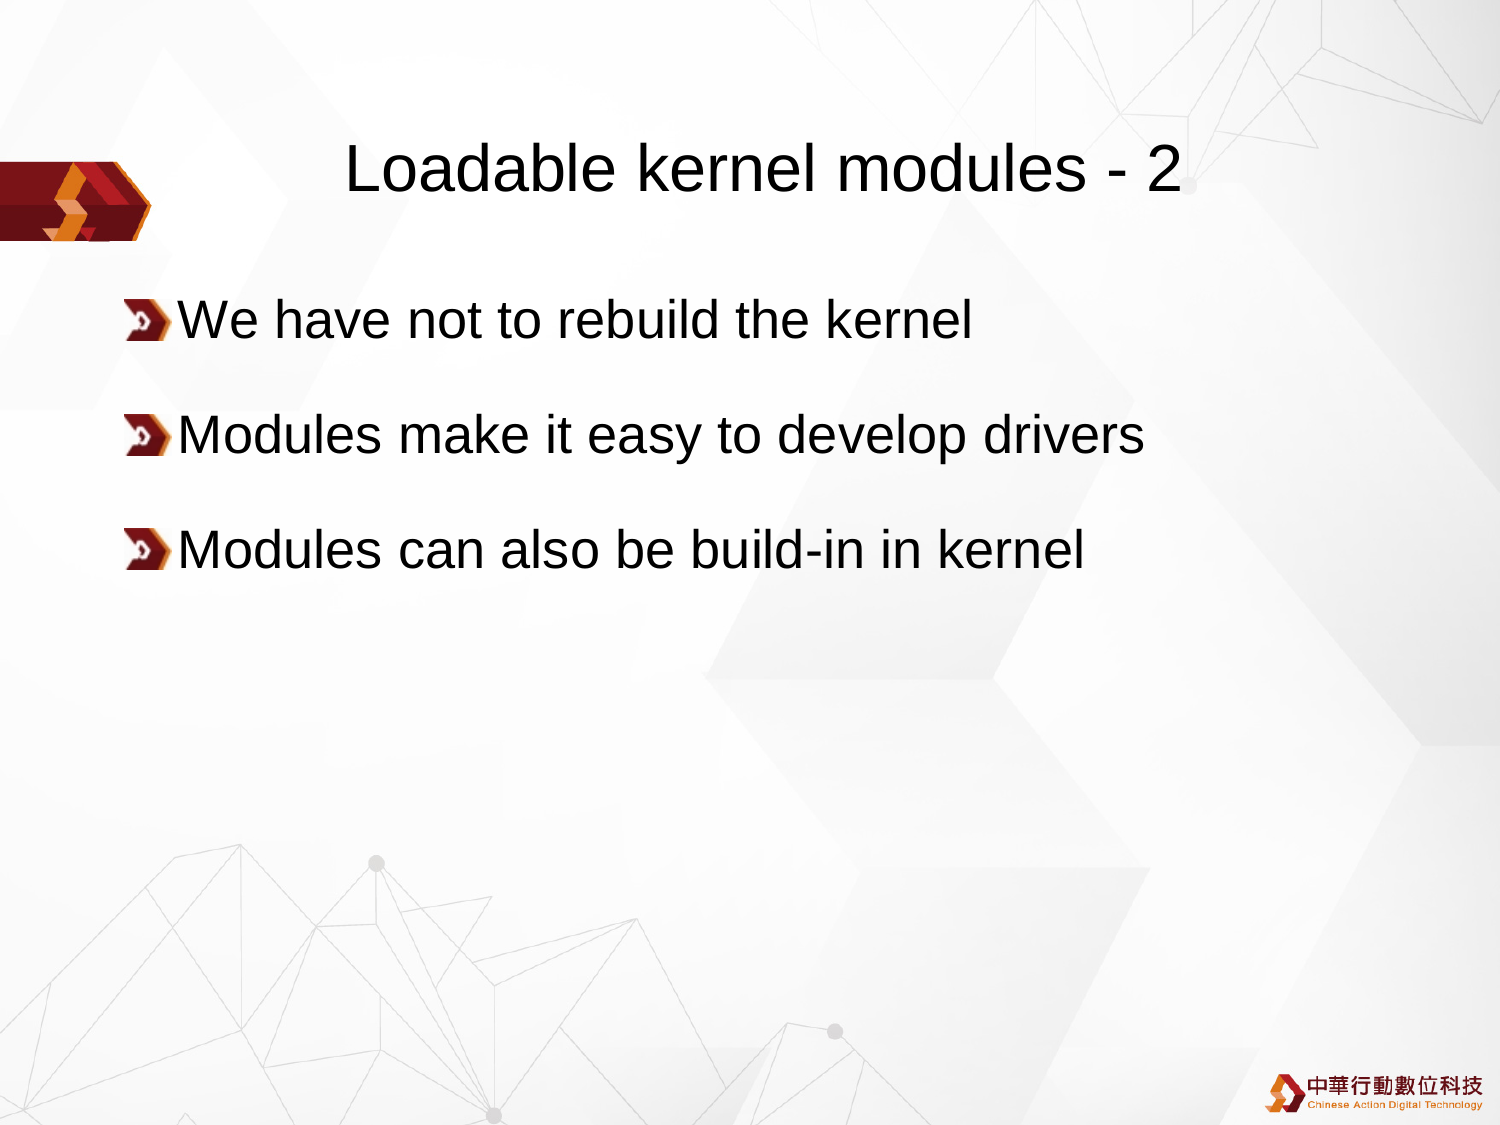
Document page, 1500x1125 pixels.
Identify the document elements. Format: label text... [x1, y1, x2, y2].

list We have not to rebuild the kernel Modules make it easy to develop drivers Modules can also be build-in in kernel [107, 290, 1425, 943]
picture [0, 0, 1500, 1125]
title Loadable kernel modules - 2 [228, 115, 1300, 223]
